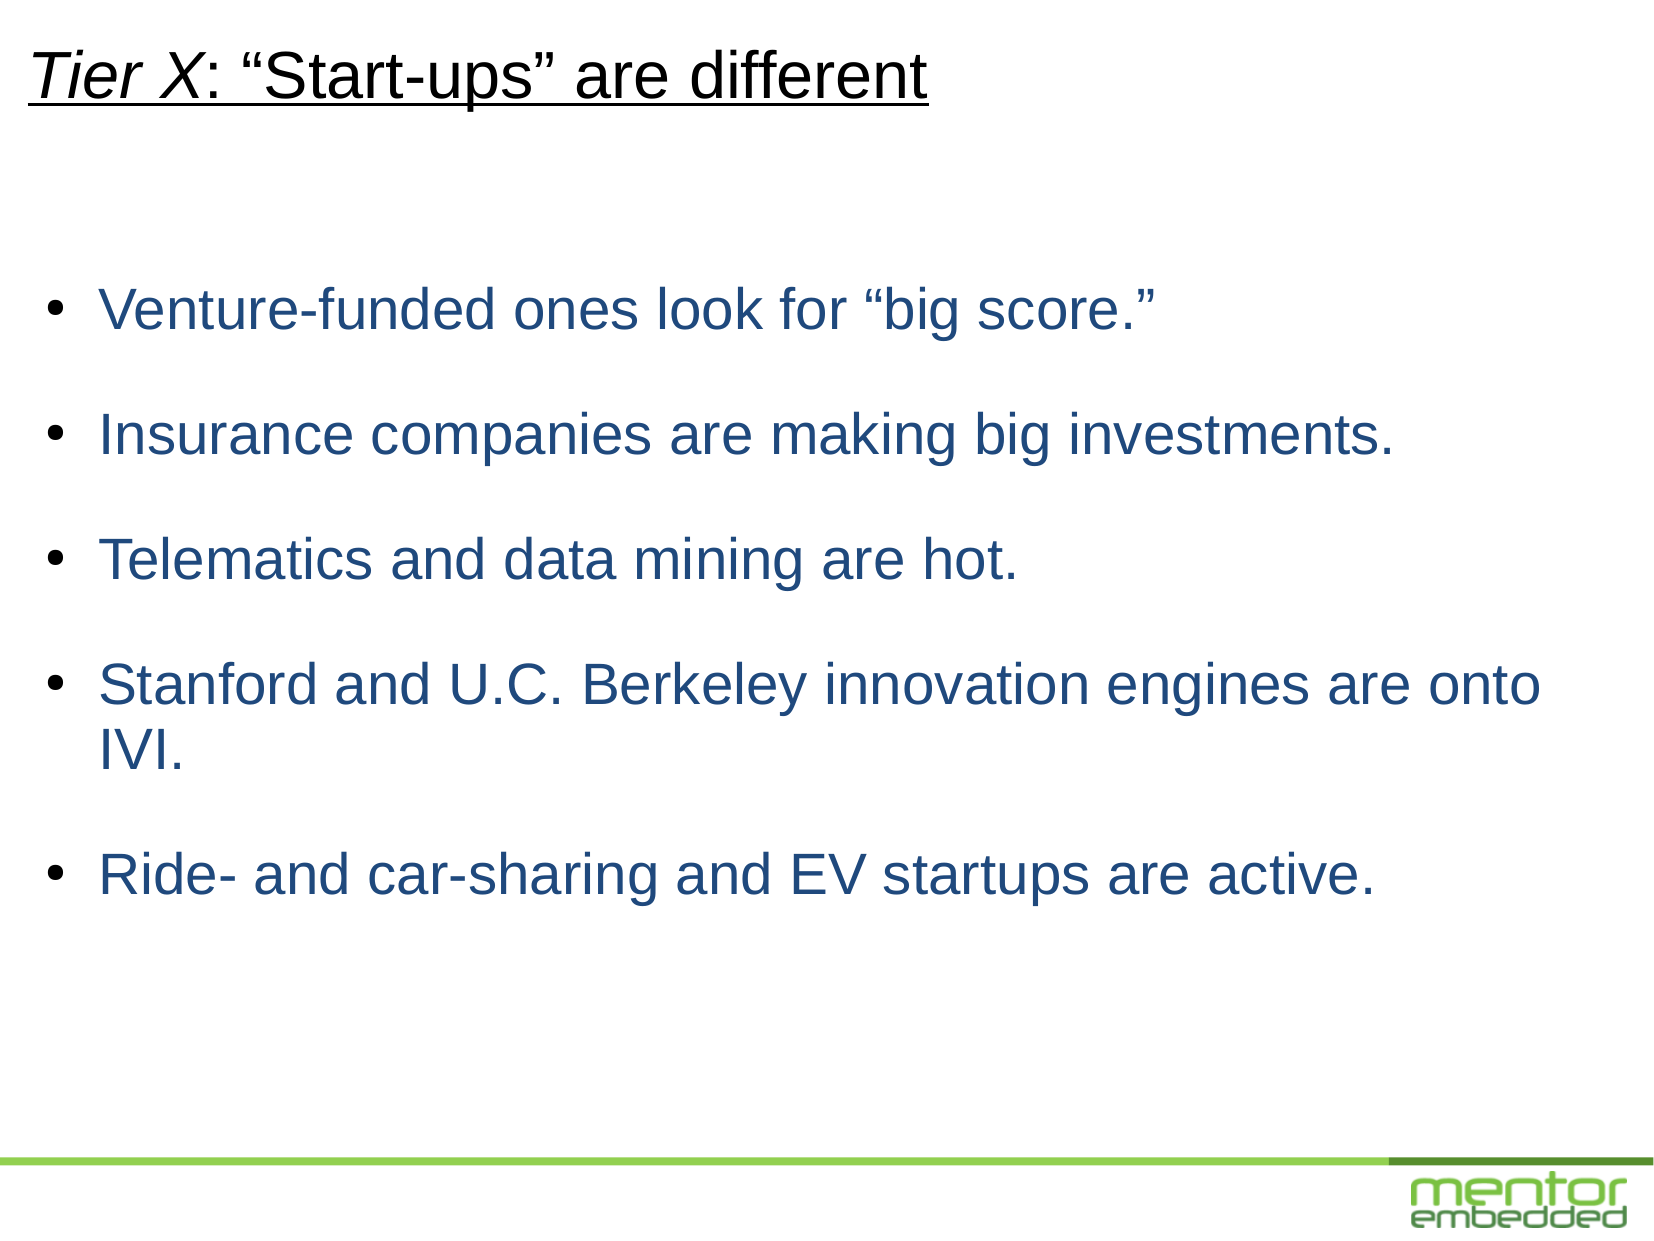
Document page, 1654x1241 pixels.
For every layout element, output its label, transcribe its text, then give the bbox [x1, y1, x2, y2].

picture [1411, 1171, 1627, 1228]
list Venture-funded ones look for “big score.” Insurance companies are making big investments. Telematics and data mining are hot. Stanford and U.C. Berkeley innovation engines are onto IVI. Ride- and car-sharing and EV startups are active. [27, 151, 1638, 1075]
title Tier X: “Start-ups” are different [27, 13, 1640, 138]
